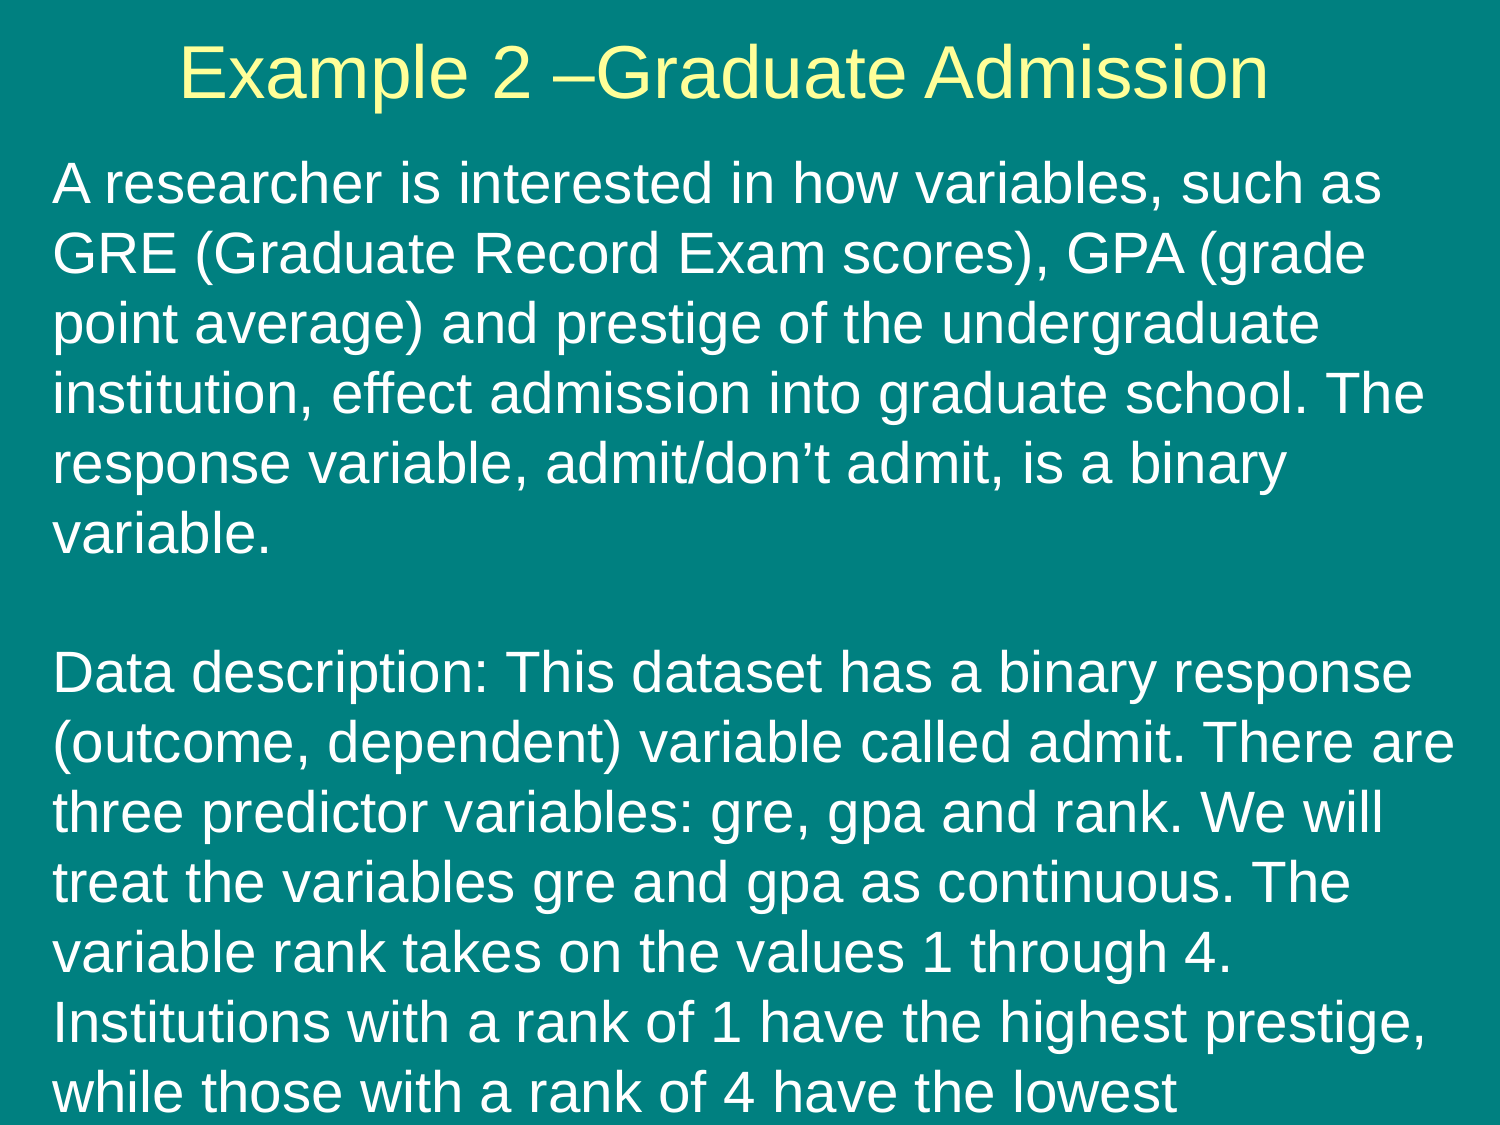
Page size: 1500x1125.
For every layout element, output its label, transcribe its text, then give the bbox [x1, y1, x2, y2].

text_box A researcher is interested in how variables, such as GRE (Graduate Record Exam scores), GPA (grade point average) and prestige of the undergraduate institution, effect admission into graduate school. The response variable, admit/don’t admit, is a binary variable. Data description: This dataset has a binary response (outcome, dependent) variable called admit. There are three predictor variables: gre, gpa and rank. We will treat the variables gre and gpa as continuous. The variable rank takes on the values 1 through 4. Institutions with a rank of 1 have the highest prestige, while those with a rank of 4 have the lowest [37, 137, 1500, 1125]
title Example 2 –Graduate Admission [50, 0, 1400, 137]
